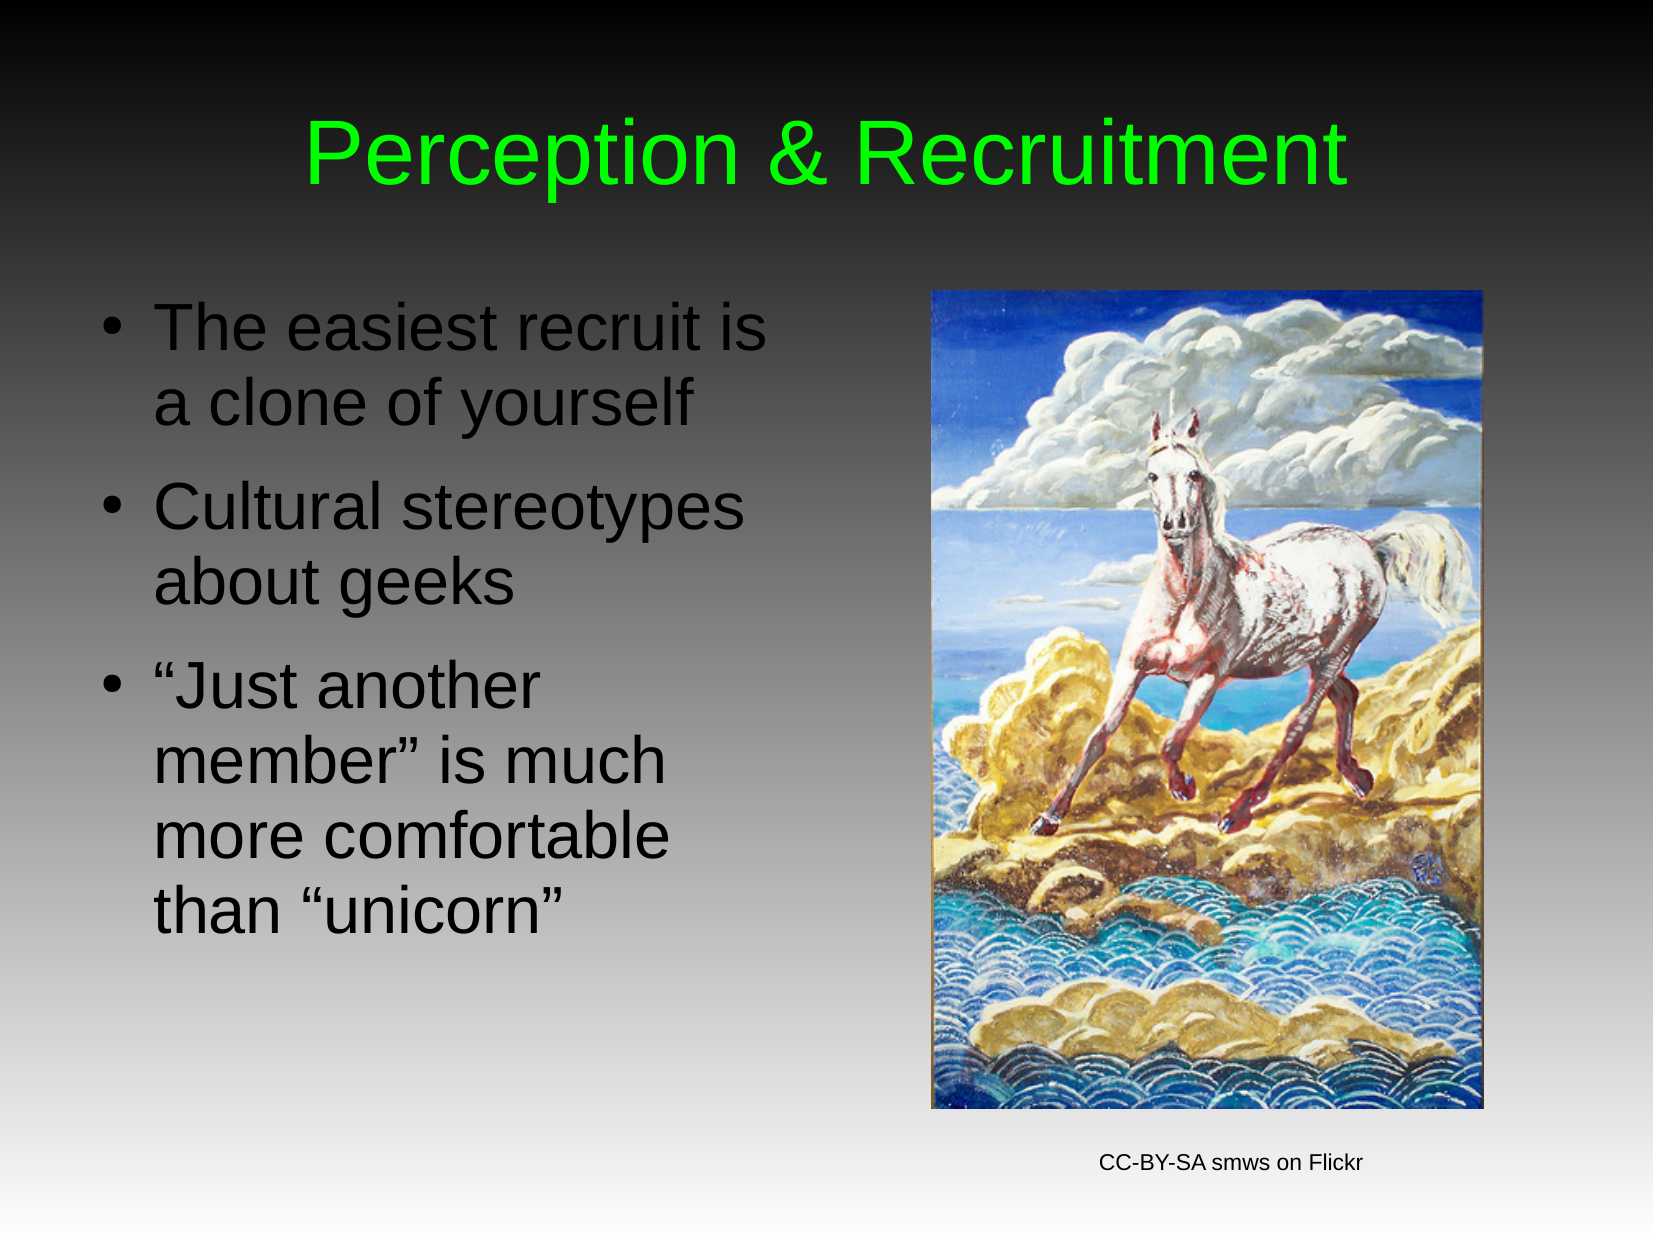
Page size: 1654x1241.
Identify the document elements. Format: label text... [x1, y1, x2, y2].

picture [931, 290, 1484, 1109]
title Perception & Recruitment [82, 49, 1571, 257]
title CC-BY-SA smws on Flickr [975, 1125, 1488, 1201]
list The easiest recruit is a clone of yourself Cultural stereotypes about geeks “Just another member” is much more comfortable than “unicorn” [82, 290, 809, 1109]
